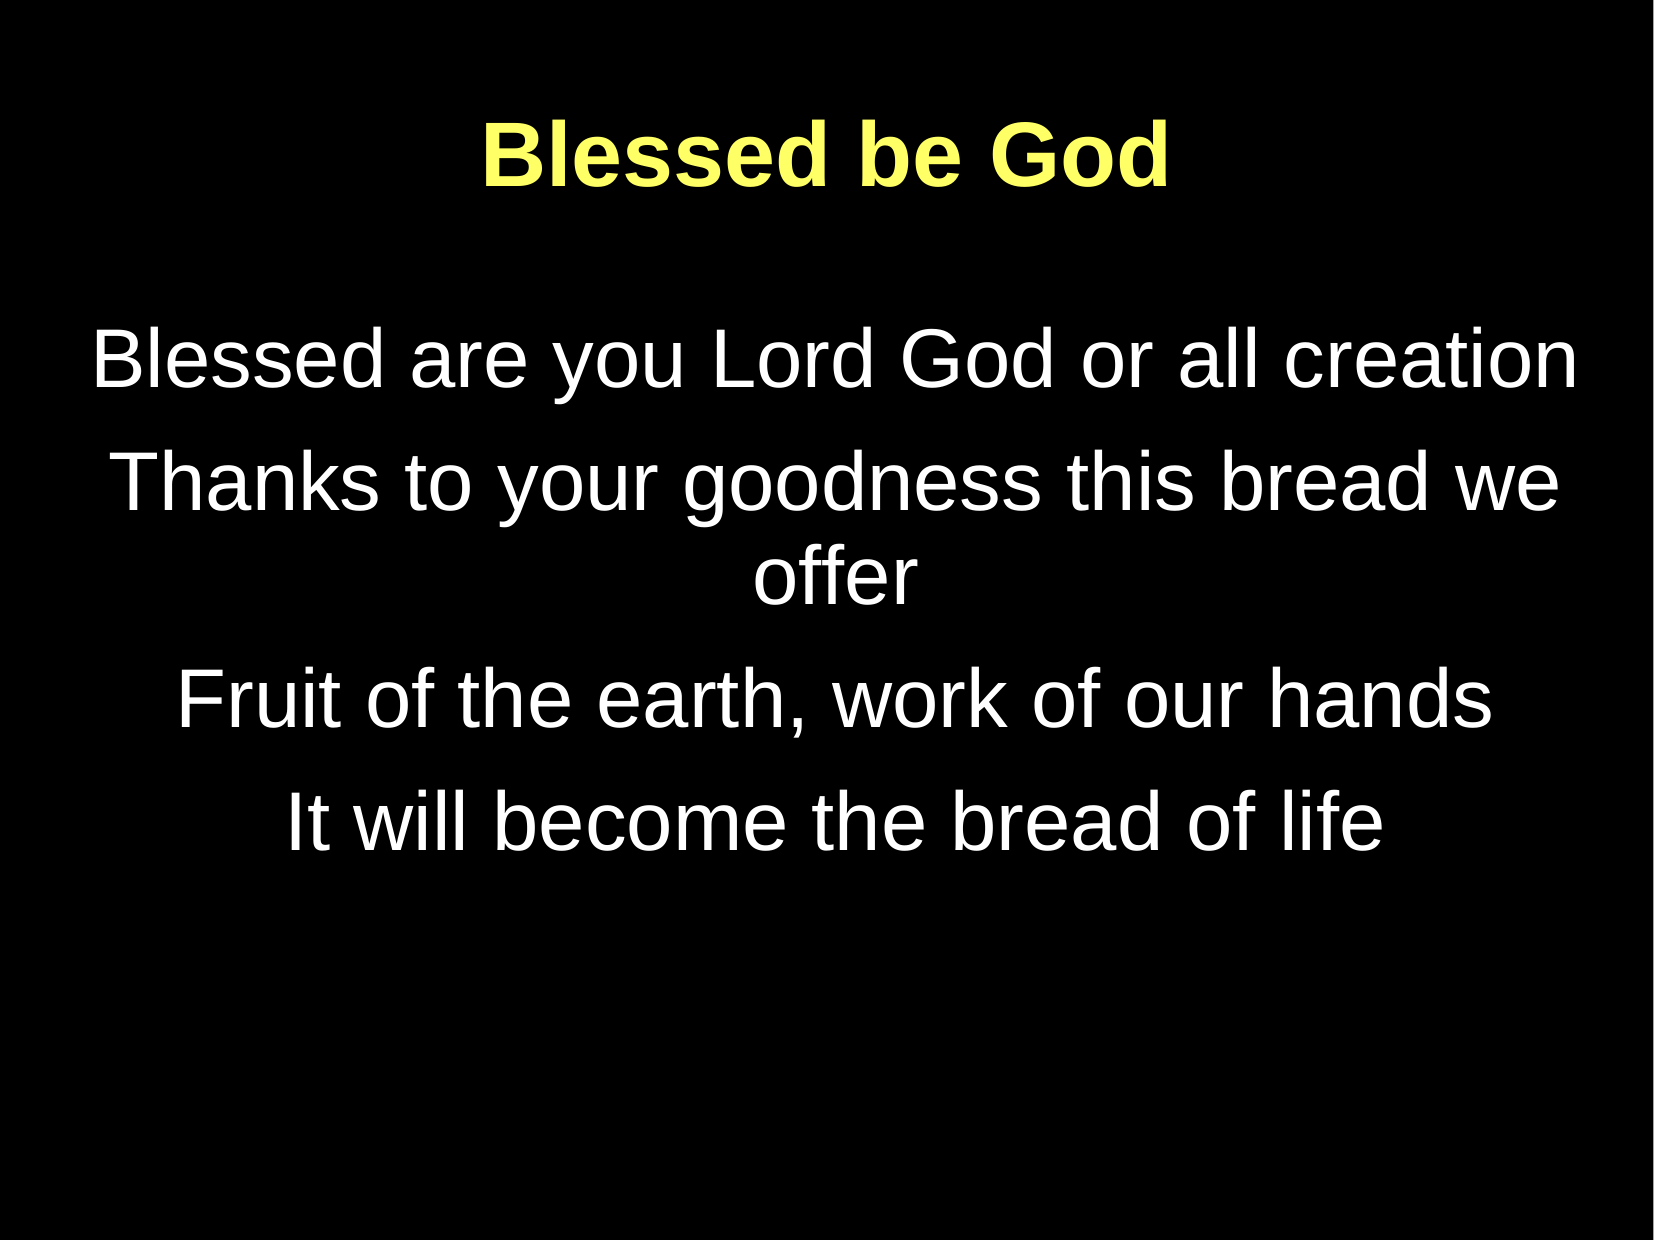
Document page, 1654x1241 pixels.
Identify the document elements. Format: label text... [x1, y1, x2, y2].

title Blessed be God [82, 49, 1571, 257]
list Blessed are you Lord God or all creation Thanks to your goodness this bread we offer Fruit of the earth, work of our hands It will become the bread of life [0, 307, 1654, 1229]
